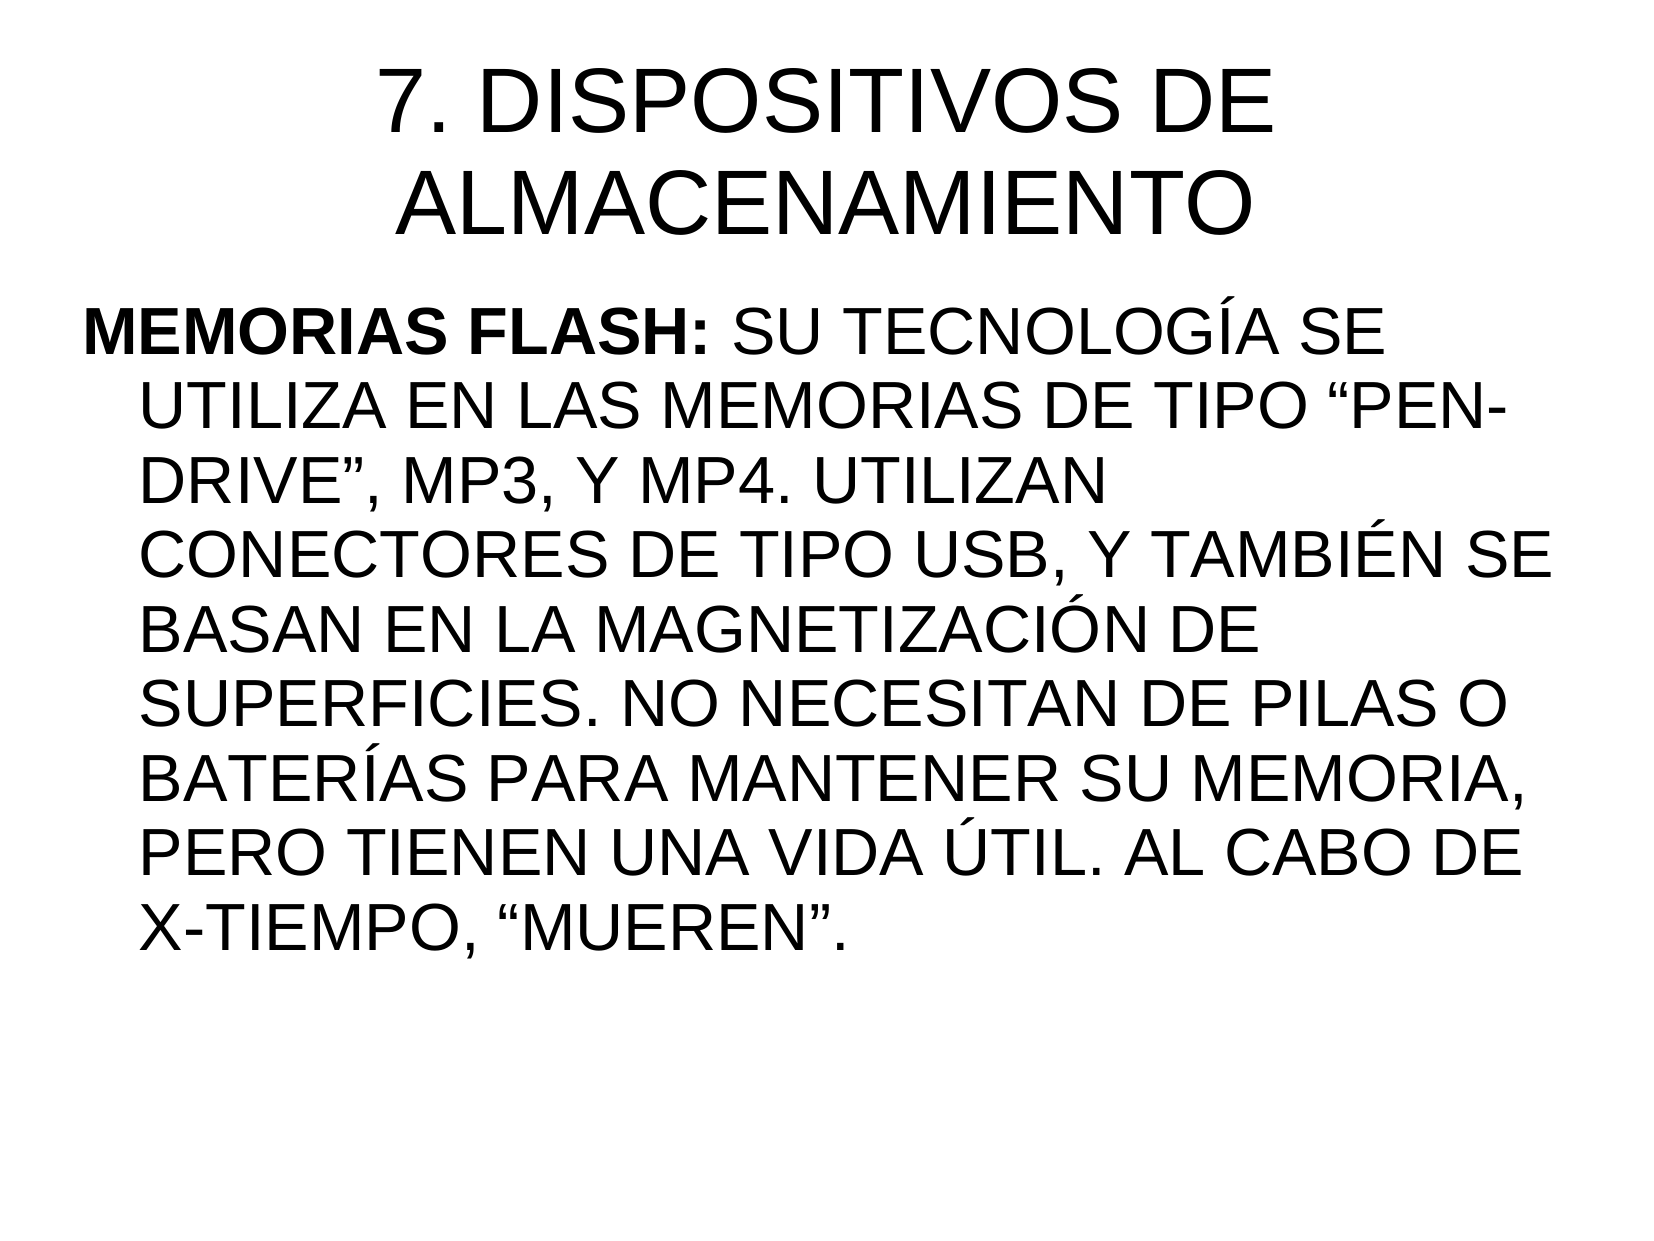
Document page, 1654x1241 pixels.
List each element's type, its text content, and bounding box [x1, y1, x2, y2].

list MEMORIAS FLASH: SU TECNOLOGÍA SE UTILIZA EN LAS MEMORIAS DE TIPO “PEN-DRIVE”, MP3, Y MP4. UTILIZAN CONECTORES DE TIPO USB, Y TAMBIÉN SE BASAN EN LA MAGNETIZACIÓN DE SUPERFICIES. NO NECESITAN DE PILAS O BATERÍAS PARA MANTENER SU MEMORIA, PERO TIENEN UNA VIDA ÚTIL. AL CABO DE X-TIEMPO, “MUEREN”. [82, 290, 1571, 1109]
title 7. DISPOSITIVOS DE ALMACENAMIENTO [82, 49, 1571, 257]
